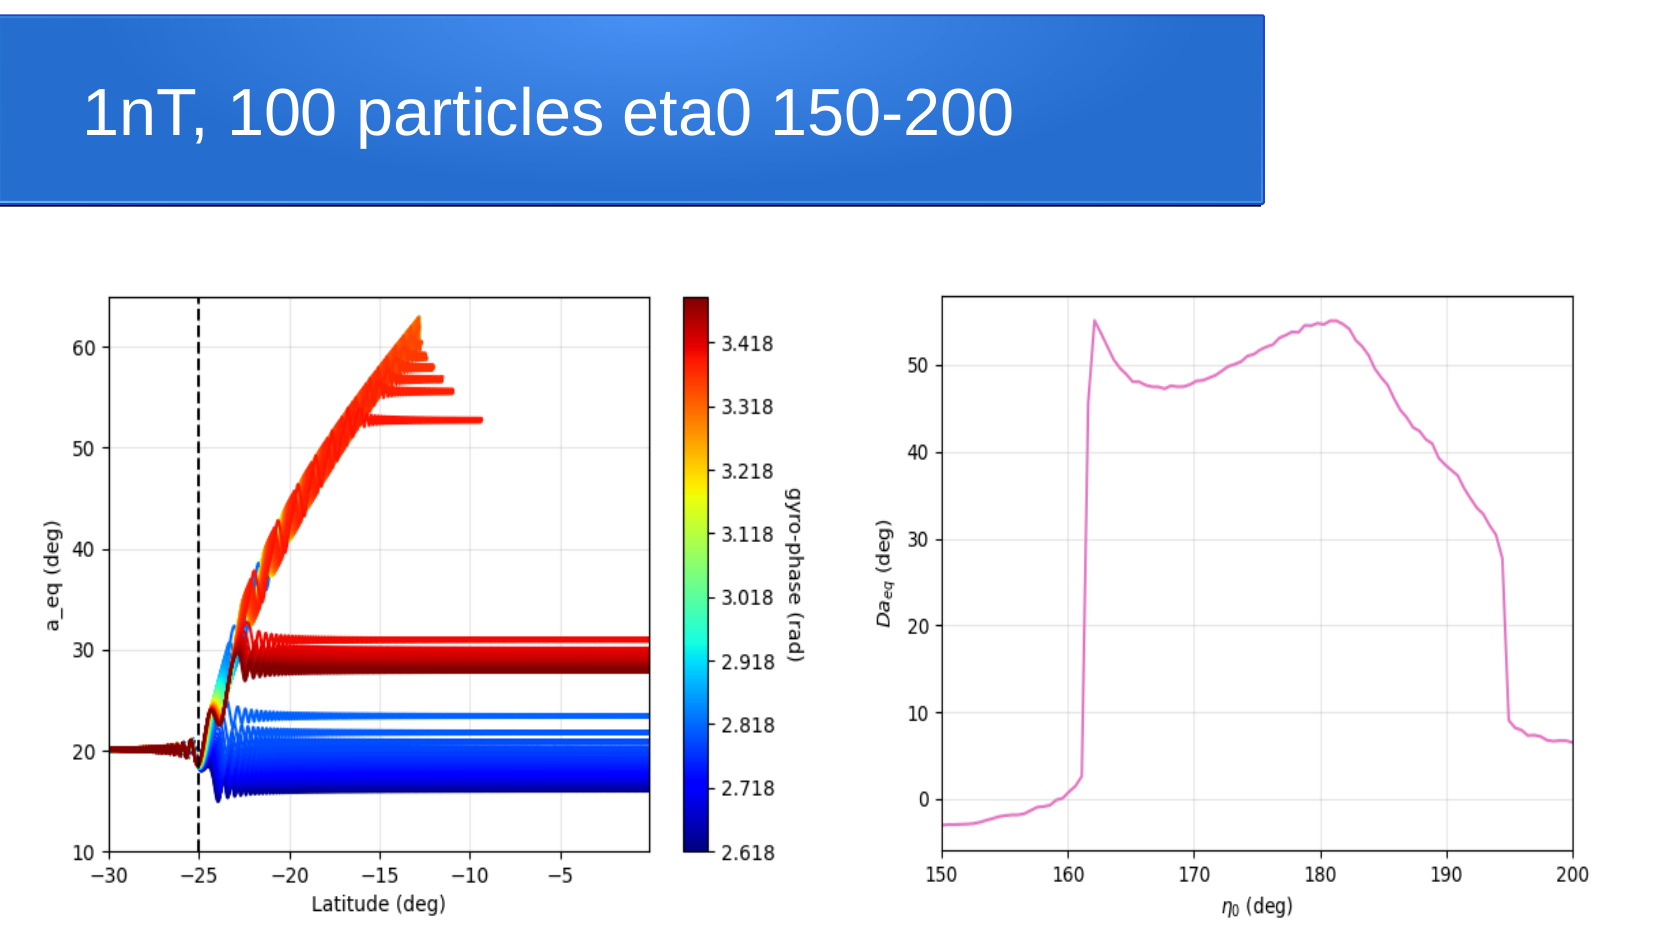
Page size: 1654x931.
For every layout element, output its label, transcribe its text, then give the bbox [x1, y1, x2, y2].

title 1nT, 100 particles eta0 150-200 [82, 35, 1235, 189]
picture [0, 209, 1654, 931]
